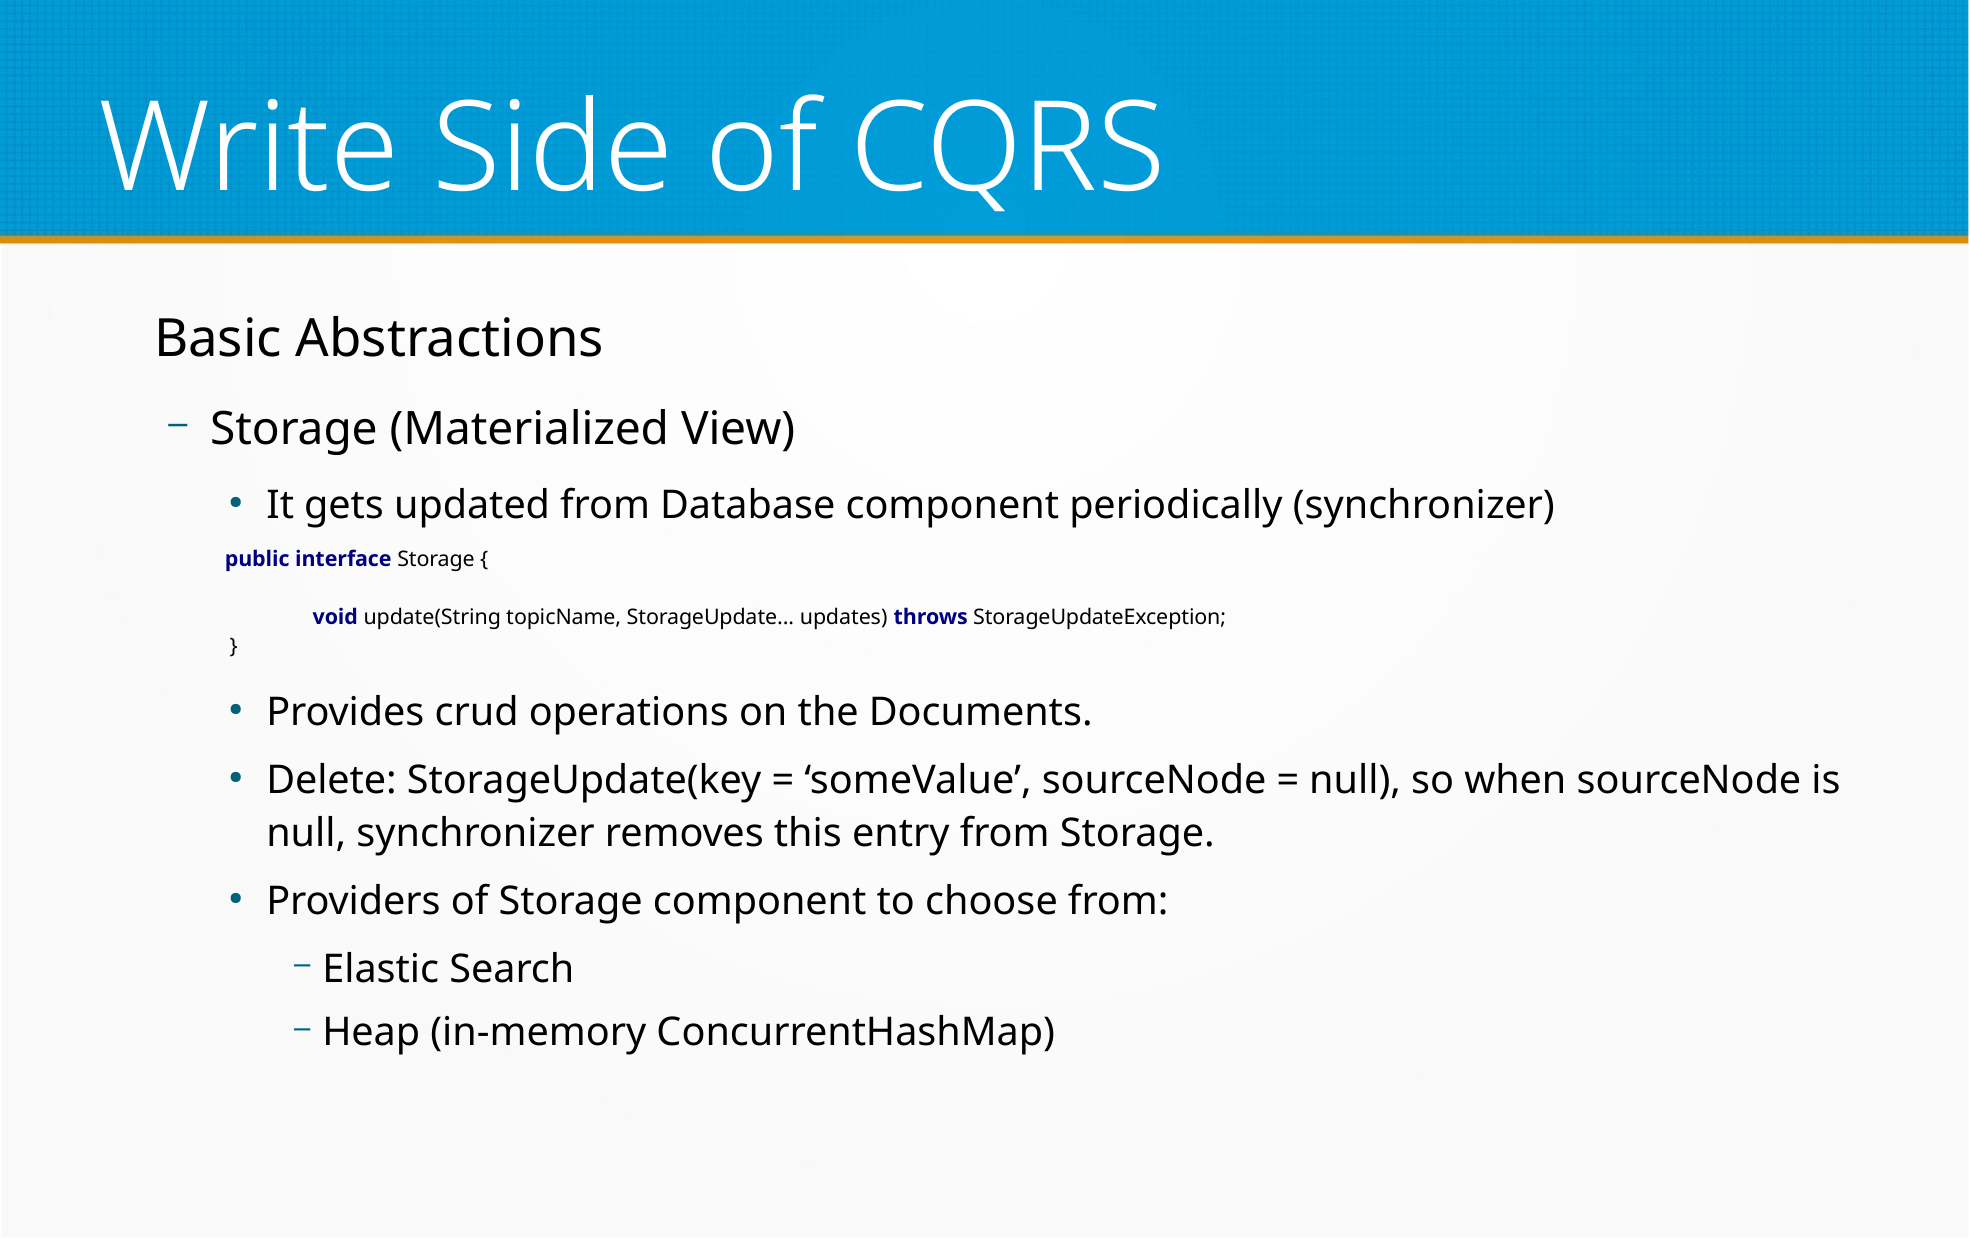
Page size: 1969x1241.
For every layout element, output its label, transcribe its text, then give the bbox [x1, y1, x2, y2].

list Basic Abstractions Storage (Materialized View) It gets updated from Database component periodically (synchronizer) public interface Storage { void update(String topicName, StorageUpdate... updates) throws StorageUpdateException; } Provides crud operations on the Documents. Delete: StorageUpdate(key = ‘someValue’, sourceNode = null), so when sourceNode is null, synchronizer removes this entry from Storage. Providers of Storage component to choose from: Elastic Search Heap (in-memory ConcurrentHashMap) [98, 300, 1861, 1066]
picture [0, 233, 1969, 1241]
title Write Side of CQRS [98, 19, 1870, 227]
